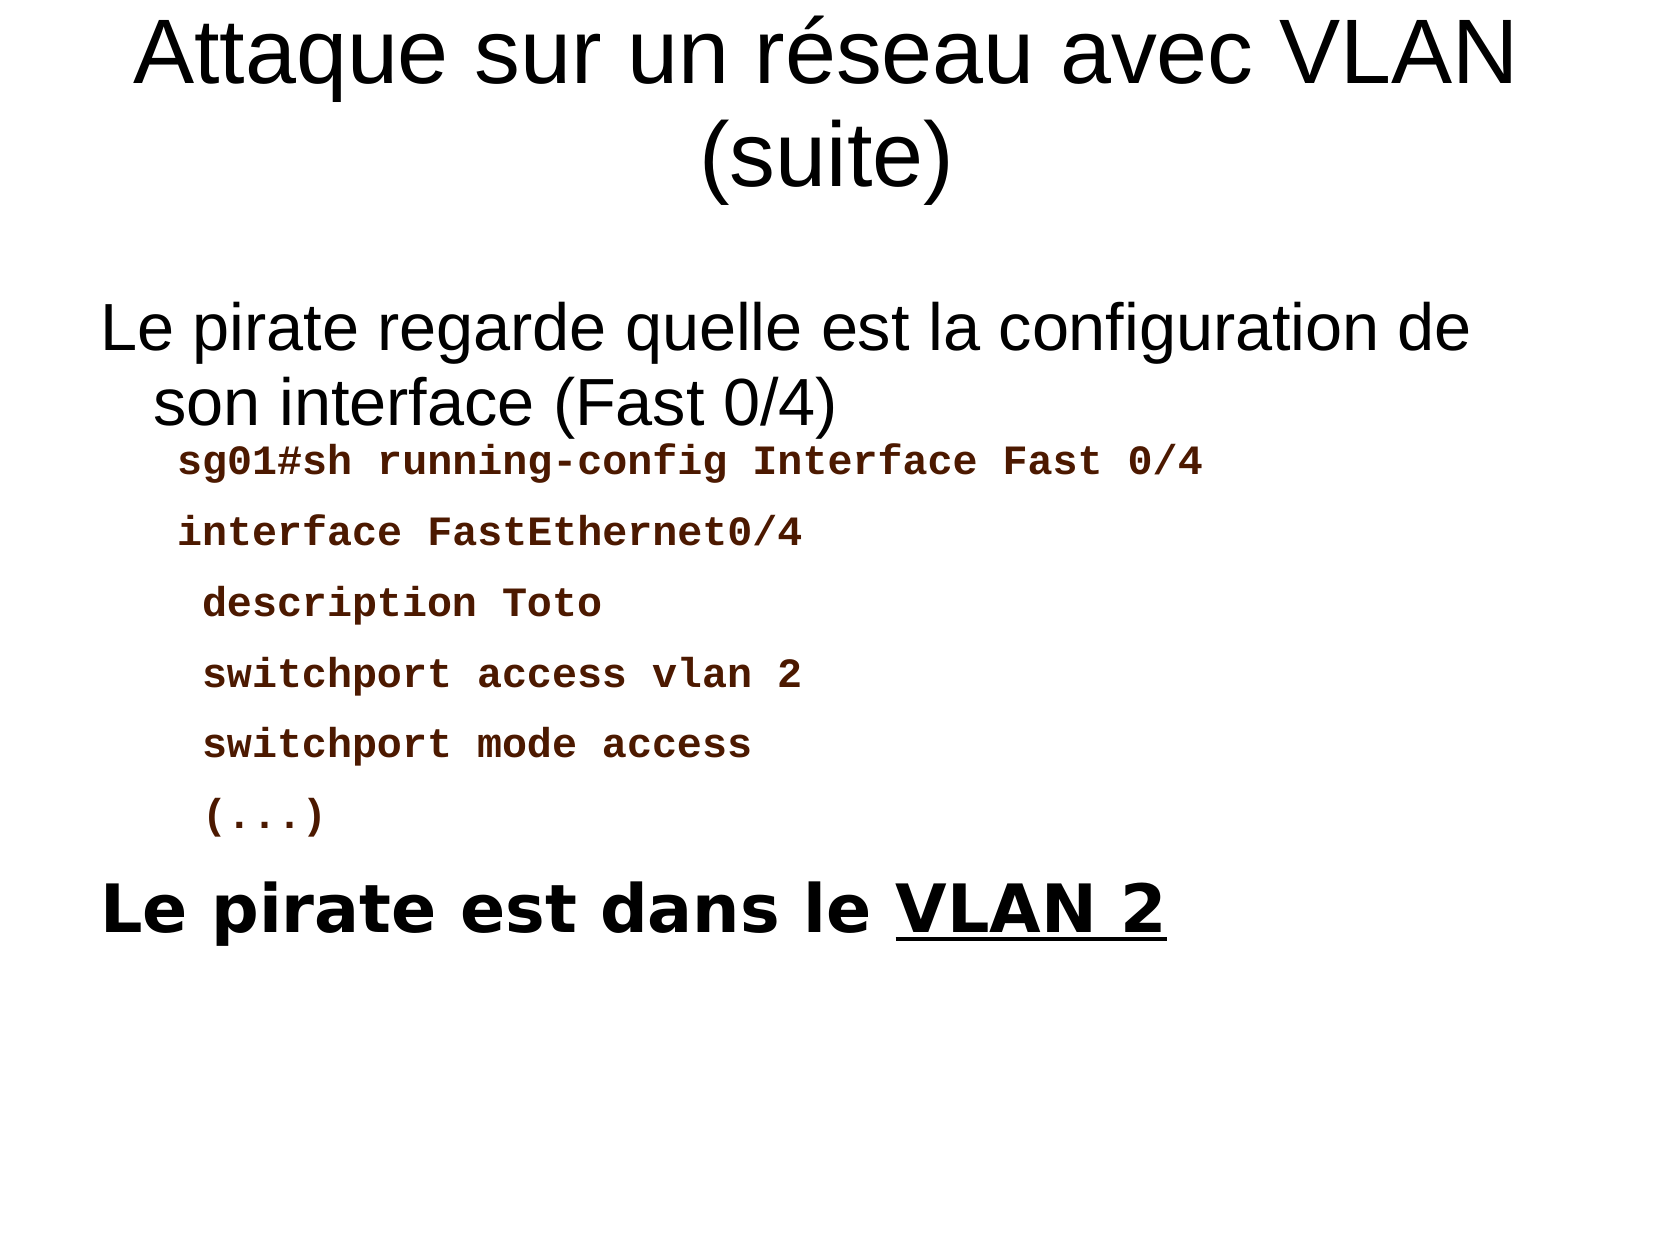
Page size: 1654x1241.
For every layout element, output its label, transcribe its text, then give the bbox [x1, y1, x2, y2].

list Le pirate regarde quelle est la configuration de son interface (Fast 0/4) sg01#sh running-config Interface Fast 0/4 interface FastEthernet0/4 description Toto switchport access vlan 2 switchport mode access (...) Le pirate est dans le VLAN 2 [82, 290, 1571, 1109]
title Attaque sur un réseau avec VLAN (suite) [59, 1, 1595, 207]
